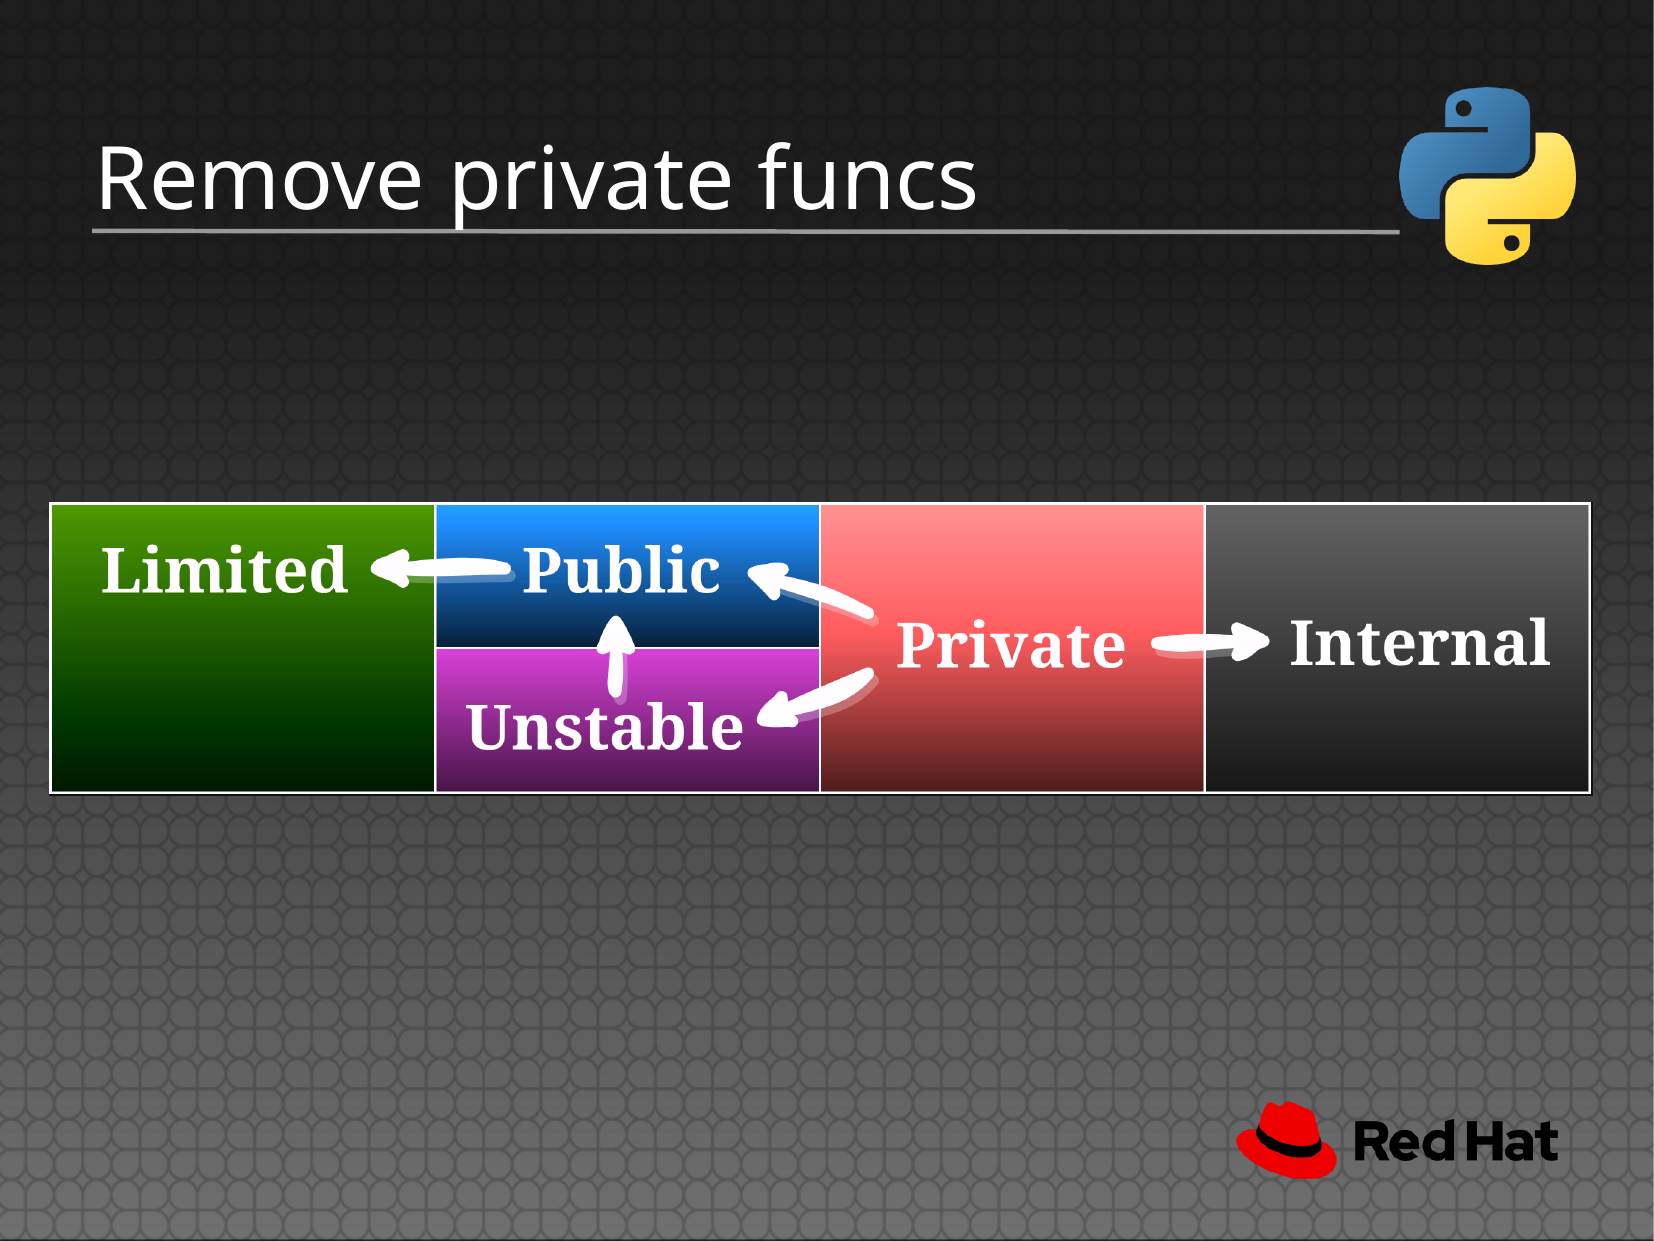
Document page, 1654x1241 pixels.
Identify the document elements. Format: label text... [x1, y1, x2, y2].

picture [0, 0, 1654, 1241]
title Remove private funcs [94, 100, 1426, 251]
